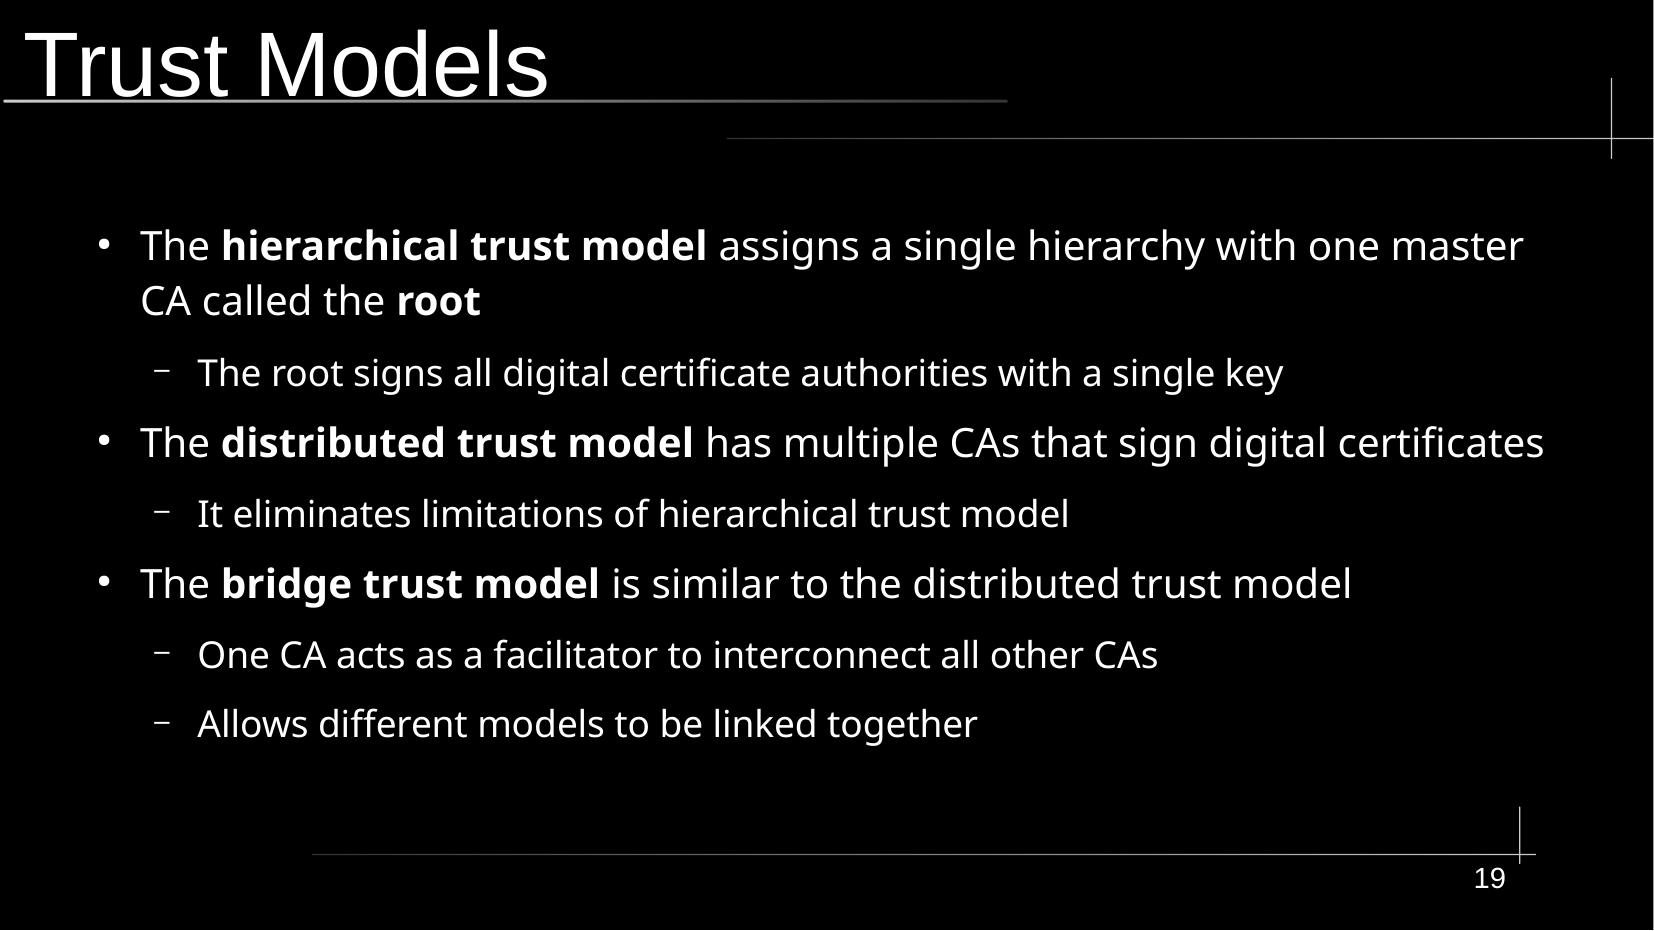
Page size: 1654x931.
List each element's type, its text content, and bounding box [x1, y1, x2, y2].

list The hierarchical trust model assigns a single hierarchy with one master CA called the root The root signs all digital certificate authorities with a single key The distributed trust model has multiple CAs that sign digital certificates It eliminates limitations of hierarchical trust model The bridge trust model is similar to the distributed trust model One CA acts as a facilitator to interconnect all other CAs Allows different models to be linked together [82, 217, 1571, 758]
title Trust Models [23, 11, 1589, 119]
